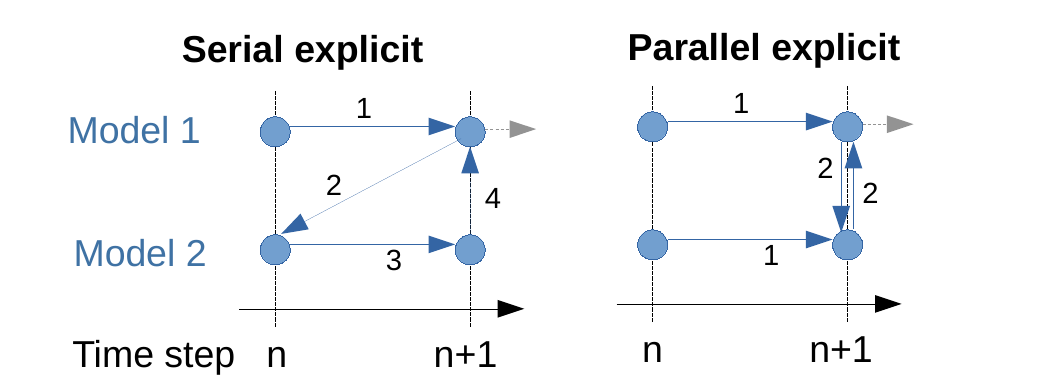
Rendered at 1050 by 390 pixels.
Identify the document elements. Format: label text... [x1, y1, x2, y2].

text_box Serial explicit [167, 21, 639, 121]
text_box 3 [371, 236, 417, 284]
text_box [260, 234, 291, 265]
text_box [637, 118, 668, 142]
text_box [260, 121, 291, 147]
text_box n n+1 [595, 321, 1050, 390]
text_box 1 [341, 121, 387, 132]
text_box 2 [802, 144, 848, 192]
text_box [832, 229, 863, 260]
text_box [455, 121, 486, 147]
text_box Model 2 [58, 224, 239, 307]
text_box [637, 229, 668, 260]
text_box Time step n n+1 [47, 326, 595, 390]
text_box 1 [748, 231, 794, 280]
text_box Parallel explicit [612, 19, 1050, 118]
text_box 4 [470, 174, 516, 222]
text_box [455, 234, 486, 265]
text_box 1 [718, 118, 764, 127]
text_box [832, 118, 863, 142]
text_box Model 1 [52, 101, 233, 184]
text_box 2 [847, 169, 893, 217]
text_box 2 [311, 161, 357, 210]
